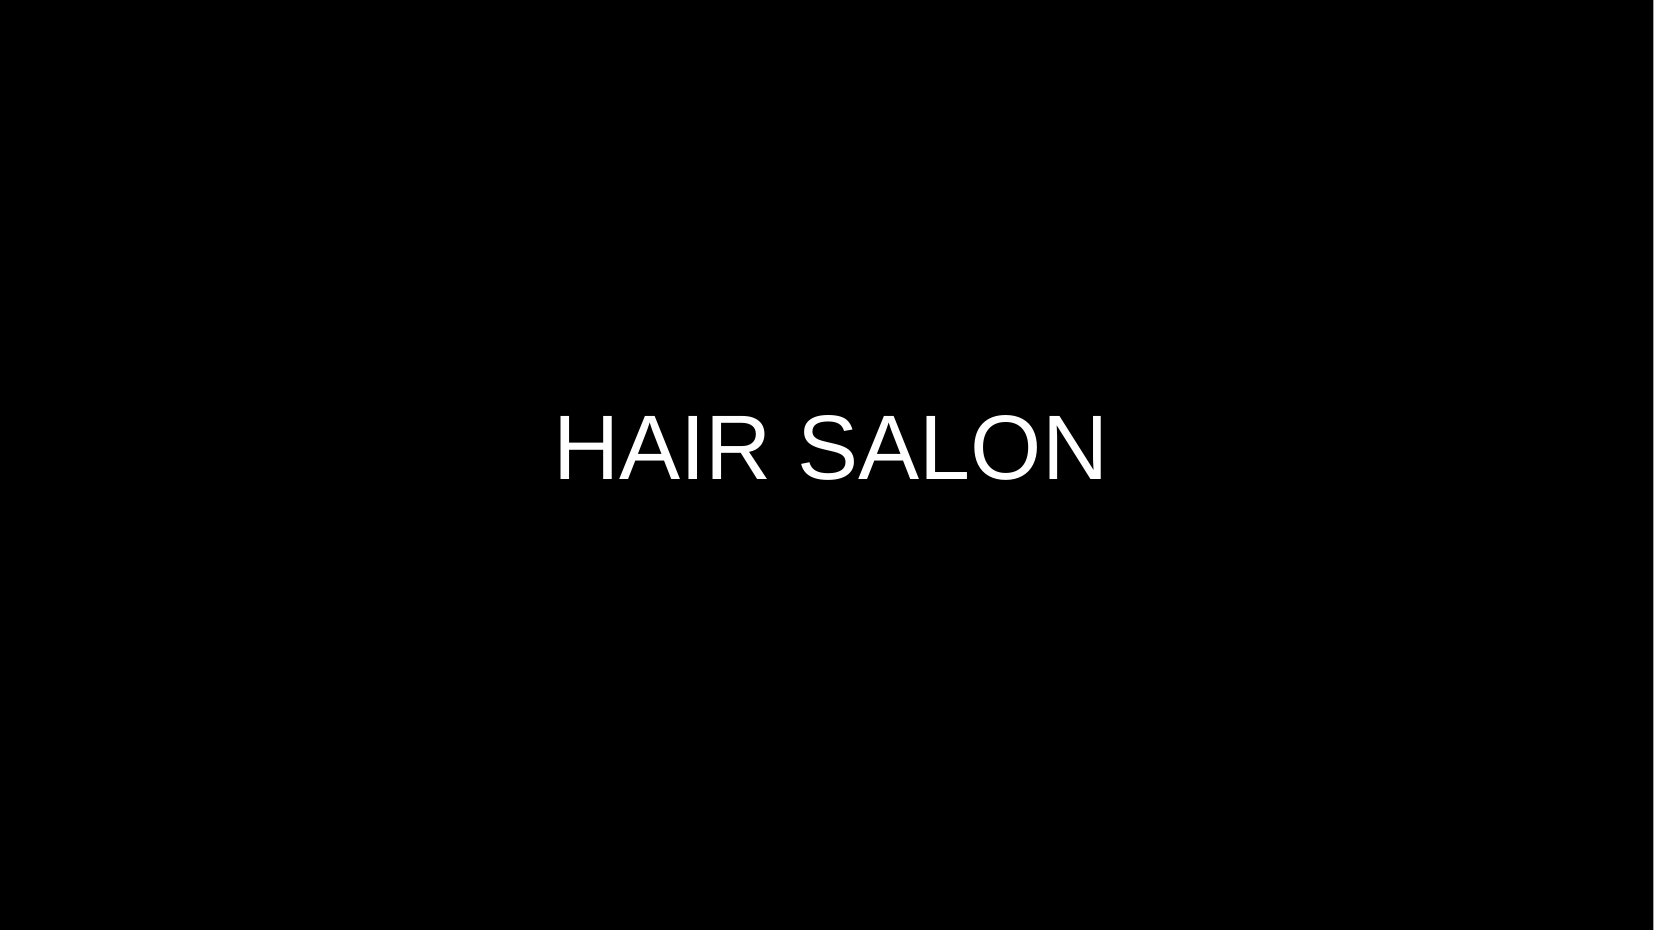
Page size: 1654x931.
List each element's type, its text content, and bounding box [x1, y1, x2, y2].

title HAIR SALON [86, 369, 1576, 526]
